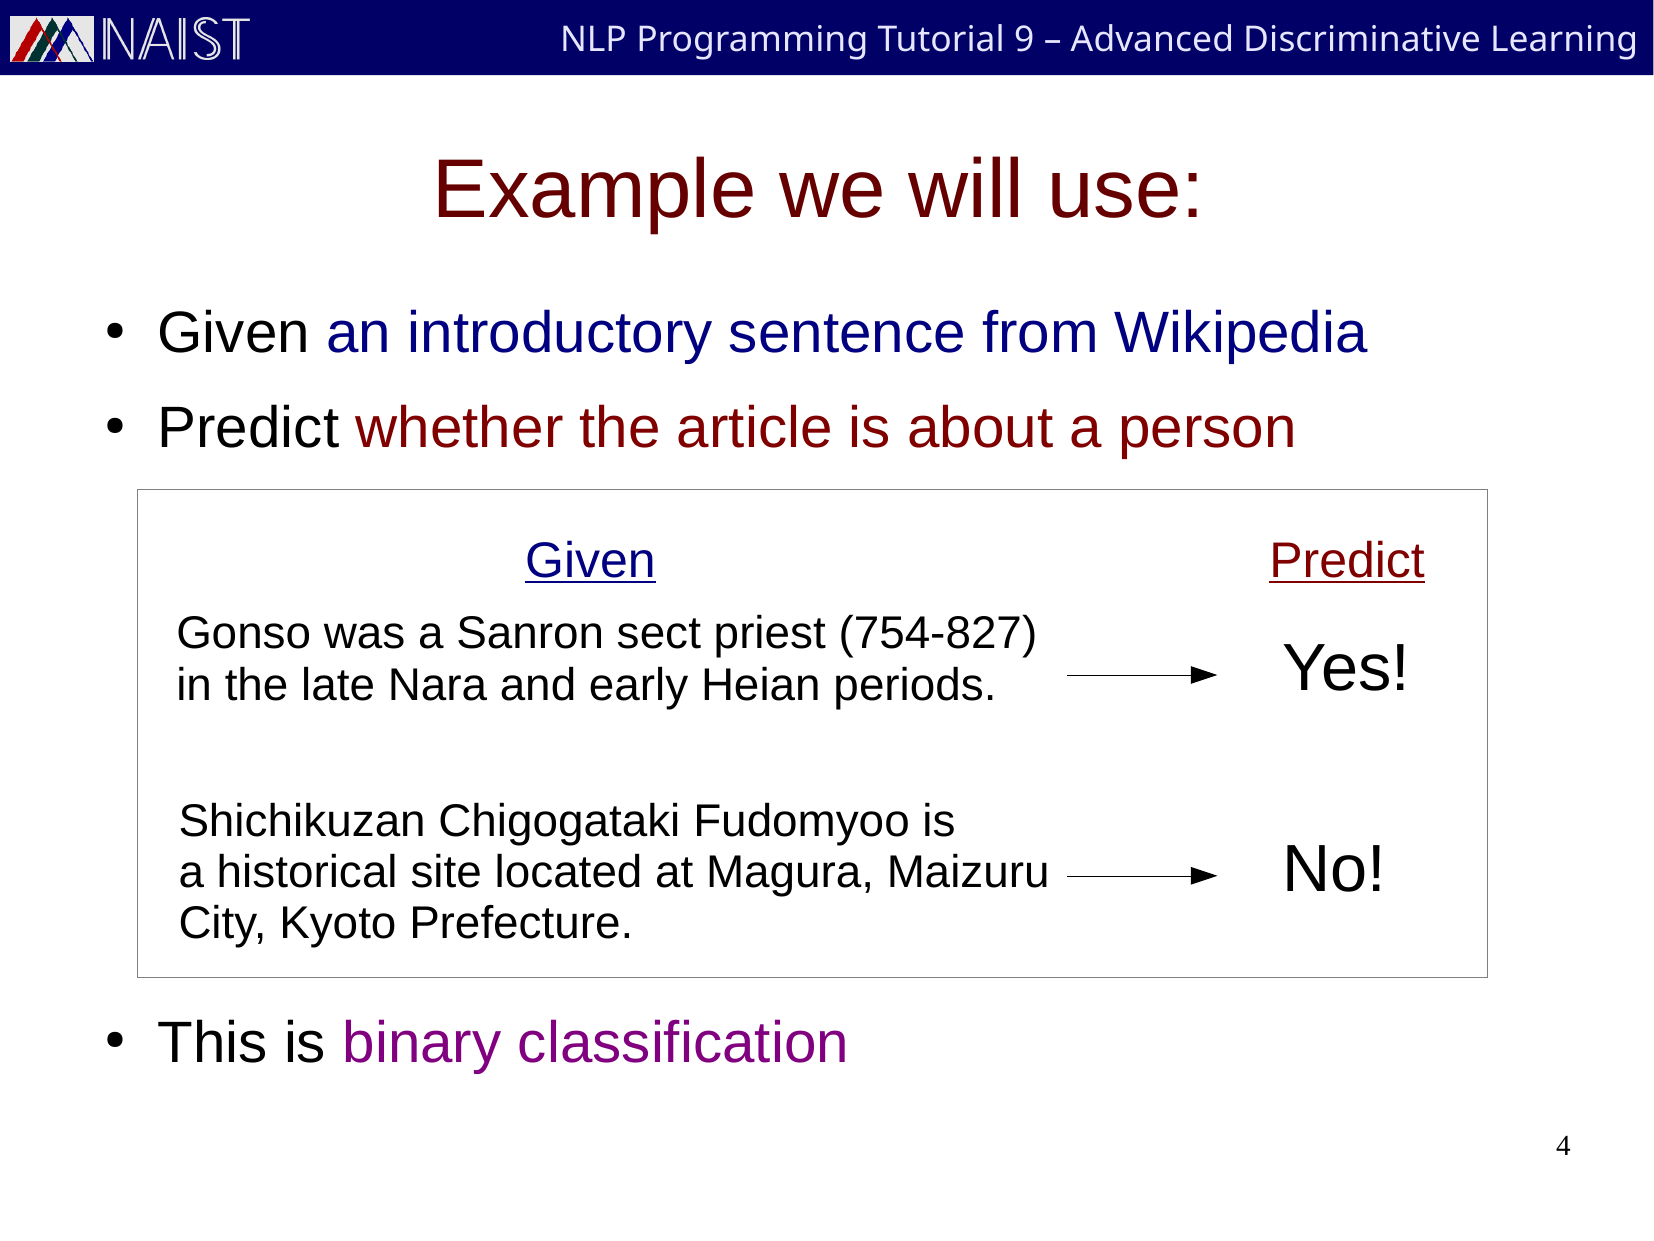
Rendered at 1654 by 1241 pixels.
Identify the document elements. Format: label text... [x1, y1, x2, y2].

title Example we will use: [75, 92, 1564, 285]
text_box Yes! [1267, 622, 1426, 713]
list Given an introductory sentence from Wikipedia Predict whether the article is about a person This is binary classification [86, 300, 1576, 1075]
picture [102, 17, 251, 60]
text_box Gonso was a Sanron sect priest (754-827) in the late Nara and early Heian periods. [161, 600, 1053, 718]
text_box Predict [1254, 525, 1440, 596]
text_box Given [510, 525, 671, 596]
text_box Shichikuzan Chigogataki Fudomyoo is a historical site located at Magura, Maizuru City, Kyoto Prefecture. [163, 787, 1066, 957]
text_box No! [1267, 823, 1402, 914]
picture [10, 16, 94, 62]
